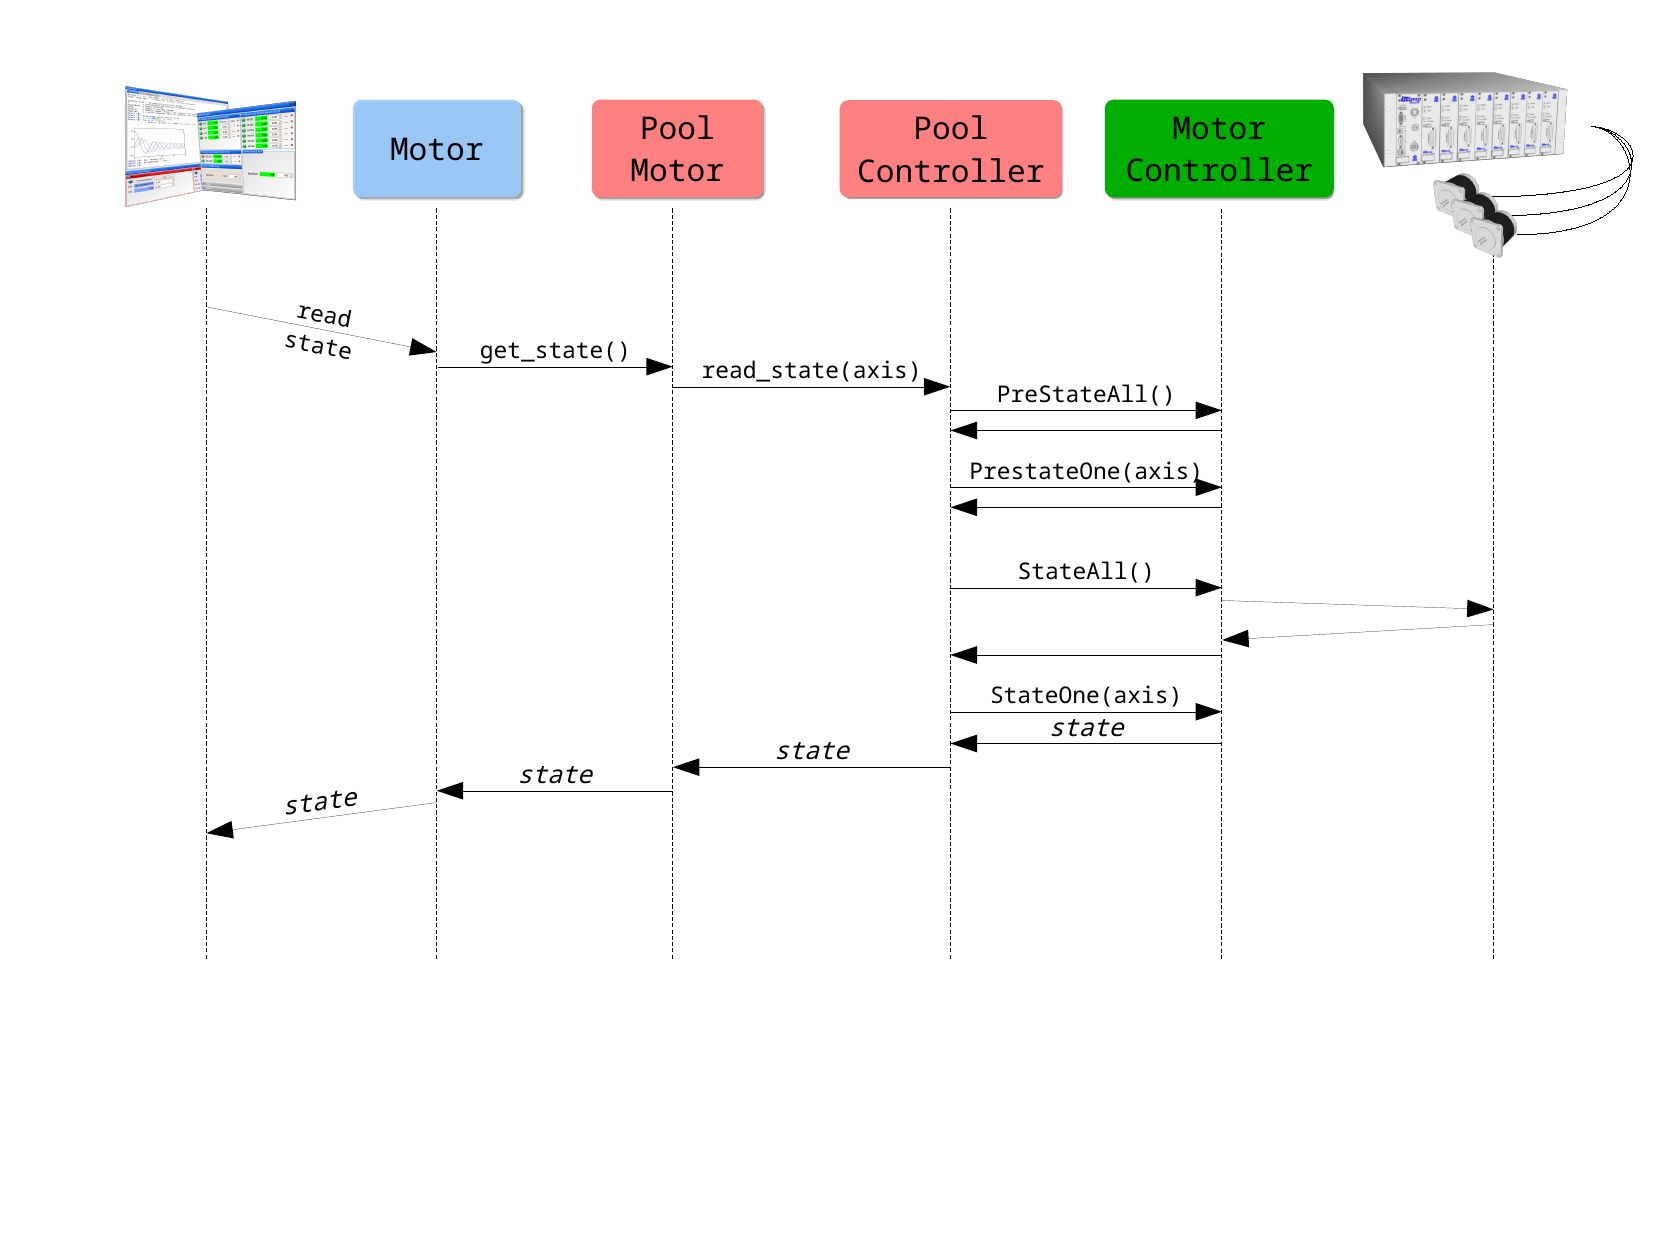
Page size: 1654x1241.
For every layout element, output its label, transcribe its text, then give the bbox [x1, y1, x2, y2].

text_box Motor [352, 99, 521, 198]
picture [114, 86, 296, 207]
text_box Pool Motor [591, 99, 763, 198]
text_box Motor Controller [1104, 99, 1334, 198]
picture [1364, 73, 1567, 167]
text_box Pool Controller [839, 100, 1062, 198]
picture [1432, 173, 1518, 259]
